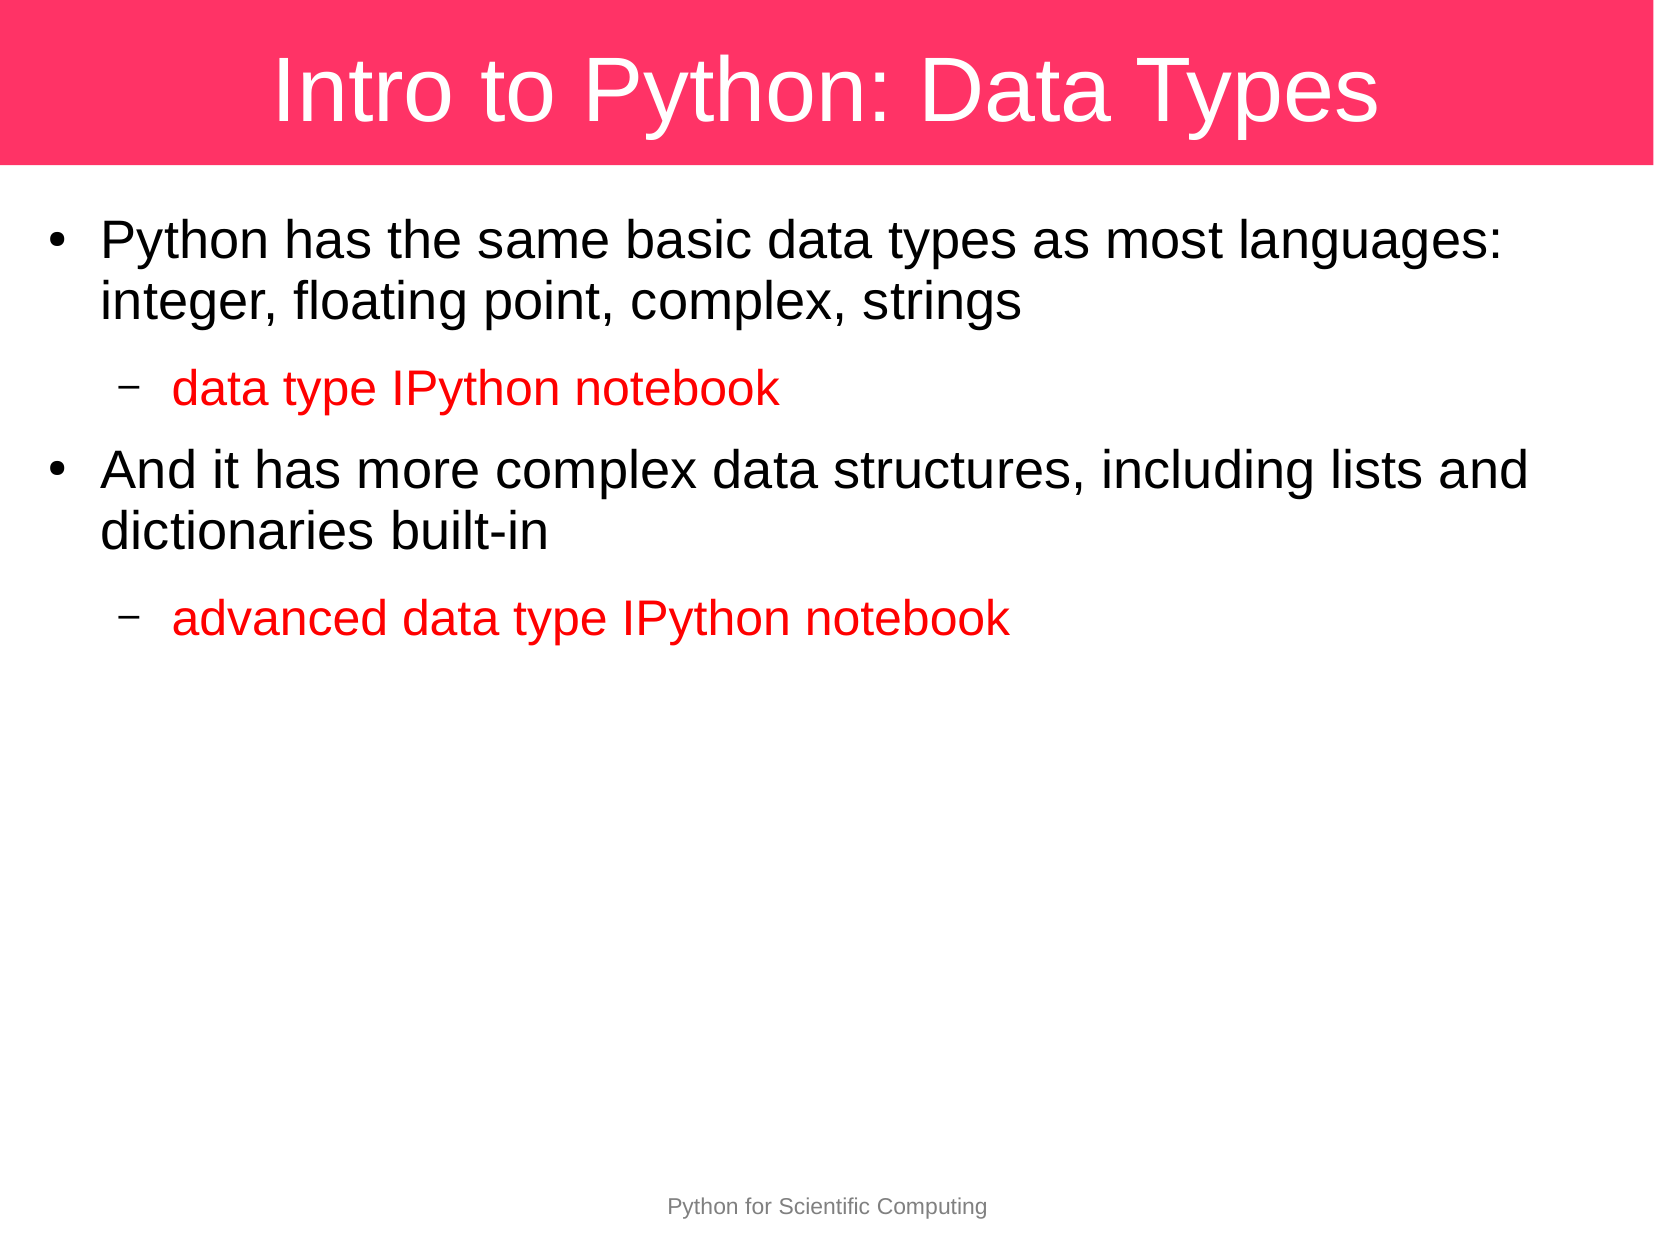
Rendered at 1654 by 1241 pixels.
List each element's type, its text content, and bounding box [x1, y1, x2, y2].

list Python has the same basic data types as most languages: integer, floating point, complex, strings data type IPython notebook And it has more complex data structures, including lists and dictionaries built-in advanced data type IPython notebook [30, 210, 1621, 1171]
title Intro to Python: Data Types [82, 31, 1571, 148]
